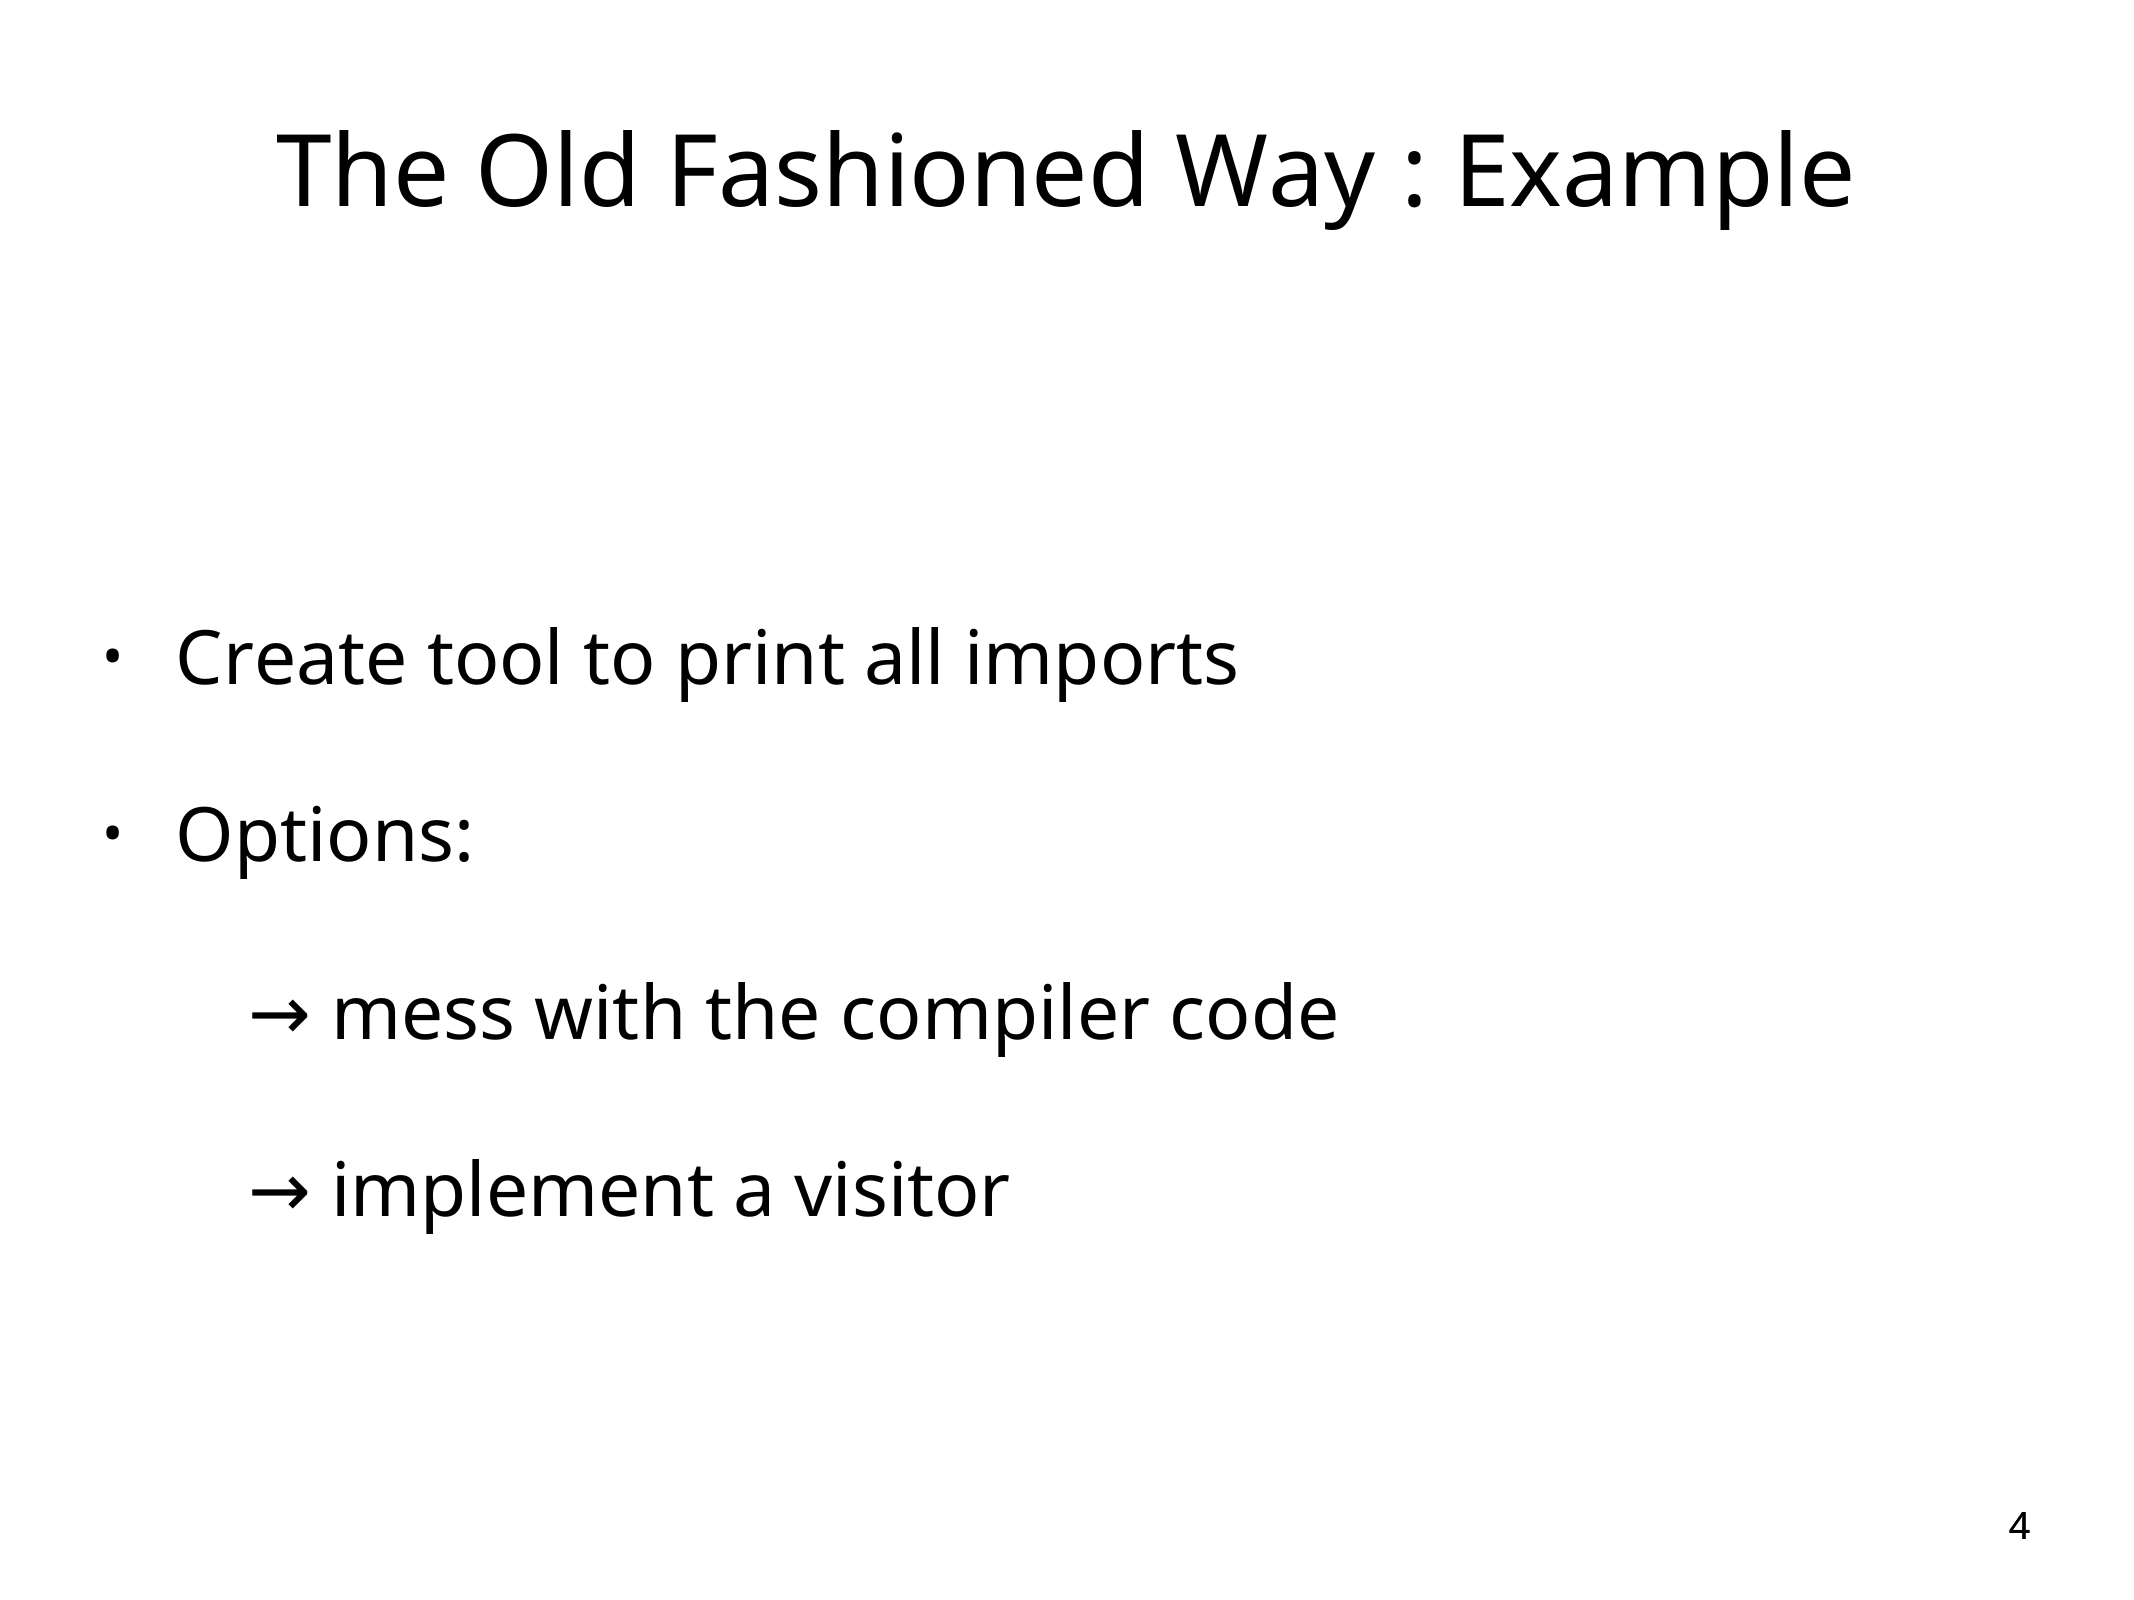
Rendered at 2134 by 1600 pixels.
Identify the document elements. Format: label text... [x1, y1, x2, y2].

text_box <number> [1985, 1493, 2055, 1557]
title The Old Fashioned Way : Example [156, 72, 1978, 261]
list Create tool to print all imports Options: → mess with the compiler code → implement a visitor [94, 332, 2039, 1509]
